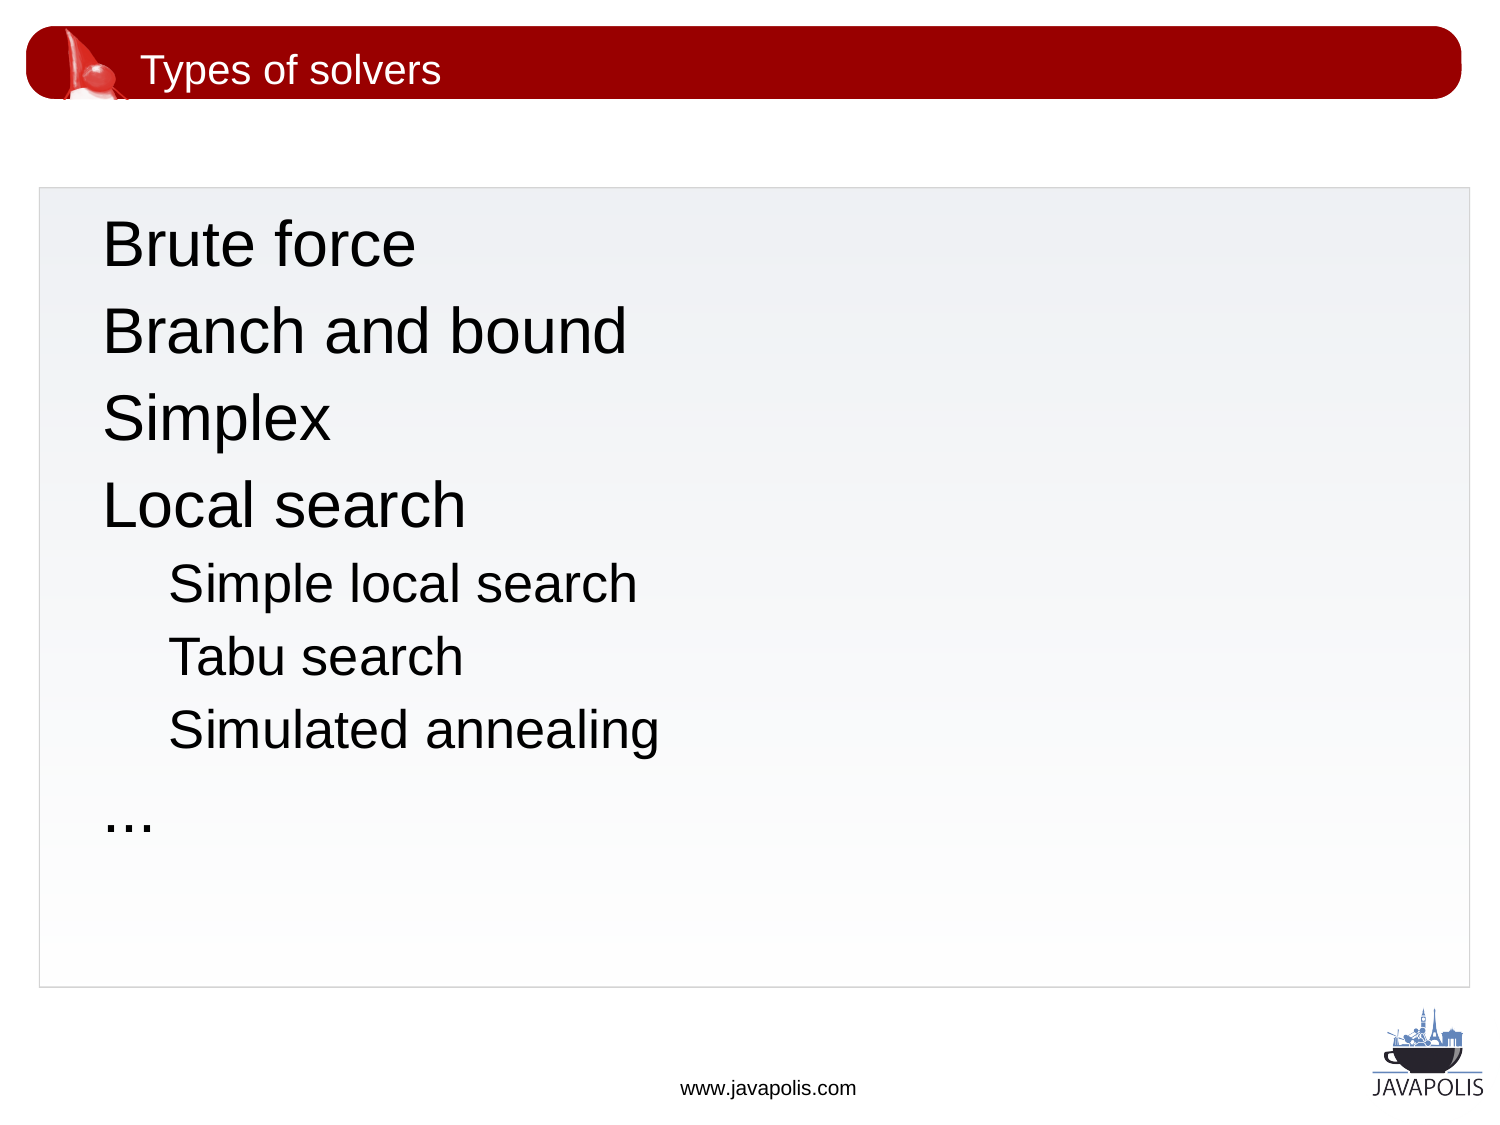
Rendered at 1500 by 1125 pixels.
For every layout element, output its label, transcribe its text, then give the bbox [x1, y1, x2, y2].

list Brute force Branch and bound Simplex Local search Simple local search Tabu search Simulated annealing ... [87, 199, 1426, 1125]
picture [62, 28, 125, 100]
title Types of solvers [125, 0, 1450, 101]
picture [1426, 1006, 1500, 1125]
